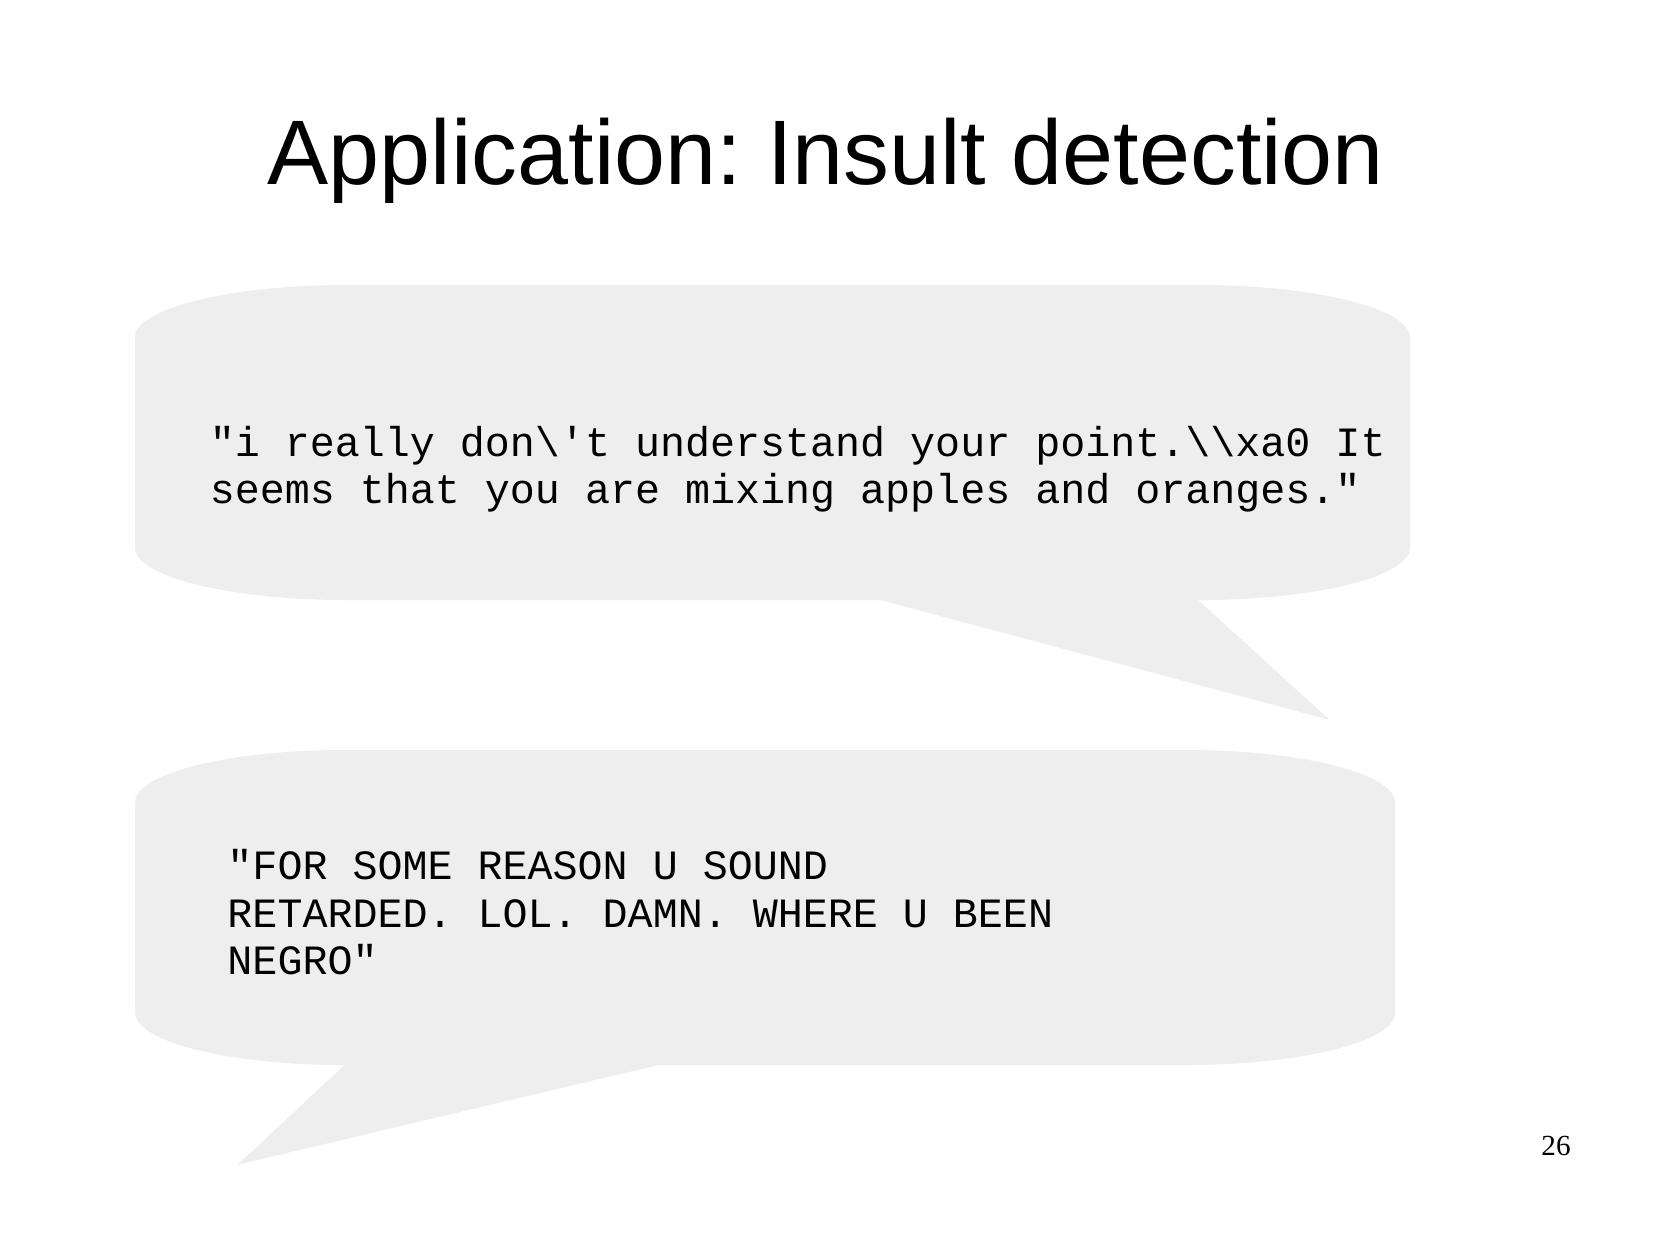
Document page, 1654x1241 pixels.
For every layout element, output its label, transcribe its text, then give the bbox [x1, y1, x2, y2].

text_box [135, 285, 1411, 720]
text_box "FOR SOME REASON U SOUND RETARDED. LOL. DAMN. WHERE U BEEN NEGRO" [212, 837, 1081, 996]
text_box "i really don\'t understand your point.\\xa0 It seems that you are mixing apples and oranges." [195, 414, 1425, 526]
text_box [135, 750, 1396, 1165]
title Application: Insult detection [82, 49, 1571, 257]
